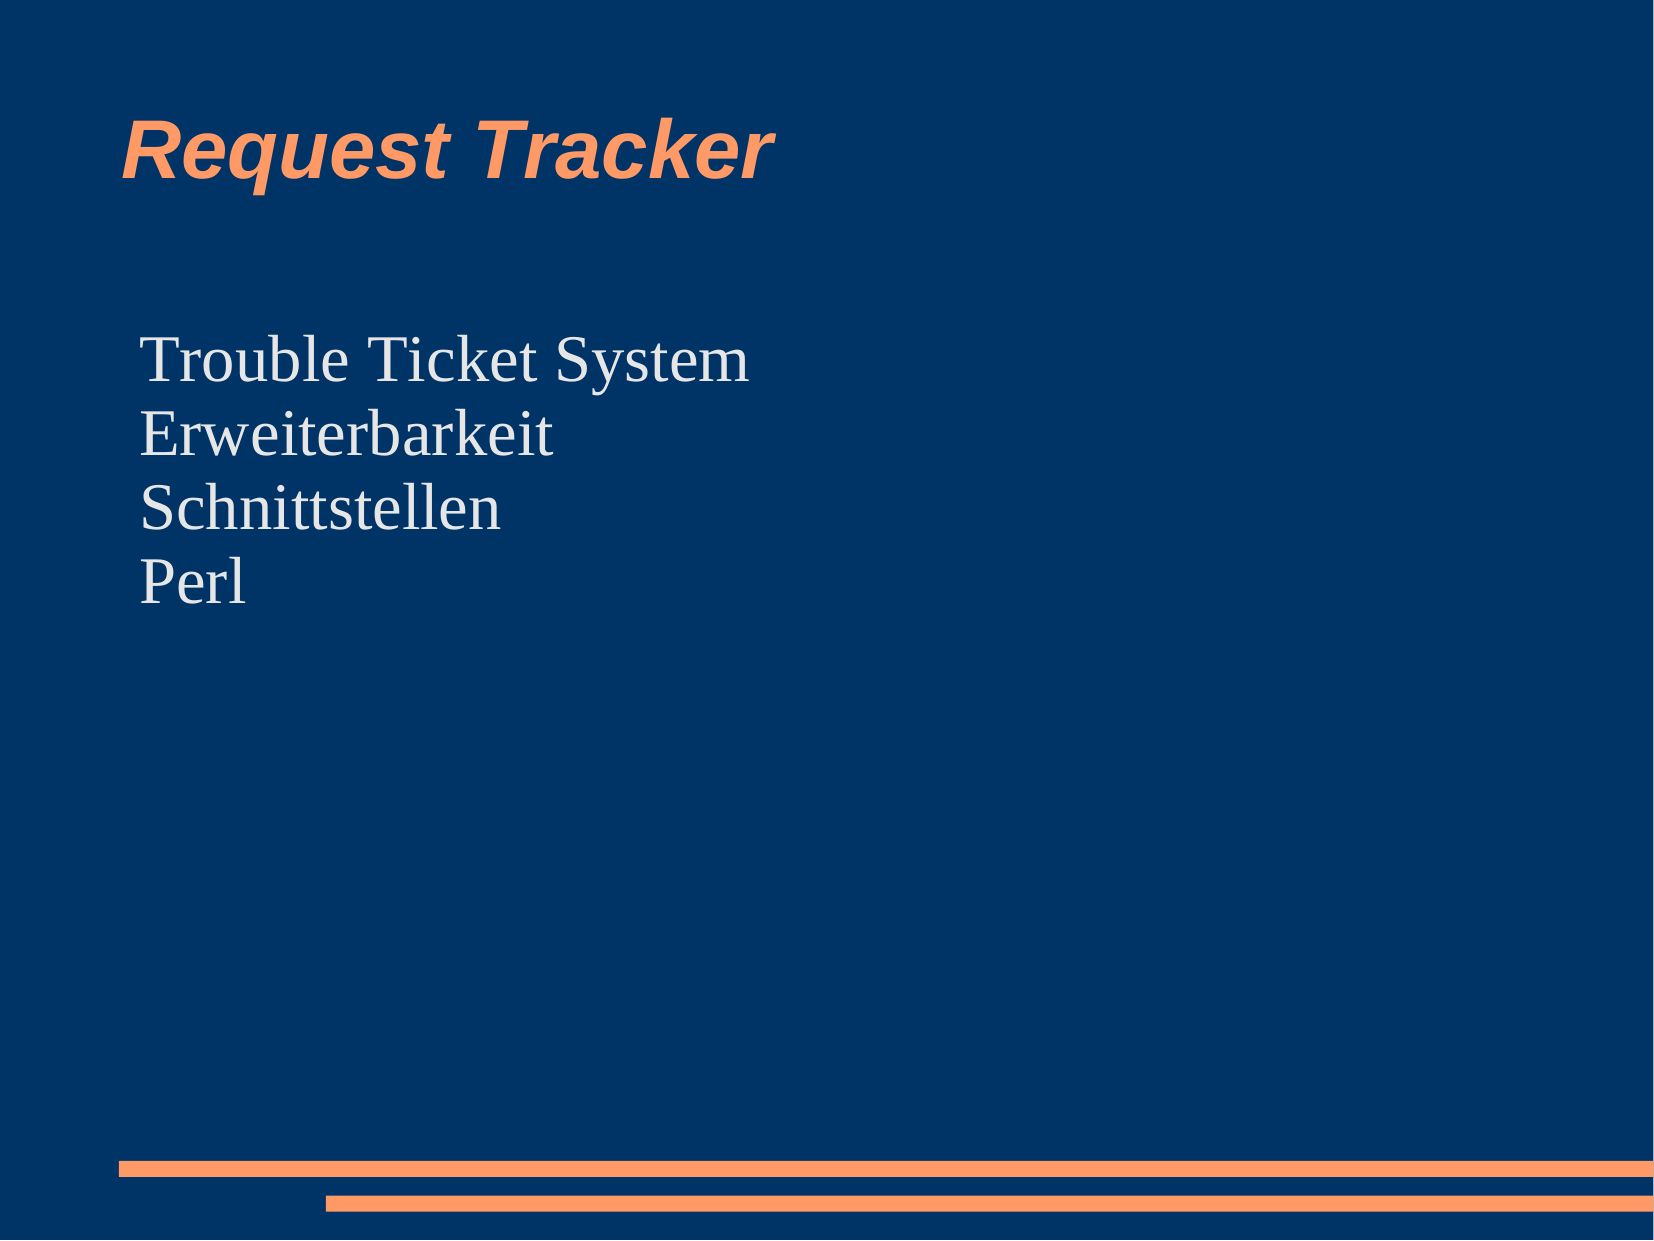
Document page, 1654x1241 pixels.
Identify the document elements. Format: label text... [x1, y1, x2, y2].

title Request Tracker [121, 46, 1534, 254]
list Trouble Ticket System Erweiterbarkeit Schnittstellen Perl [121, 322, 1561, 1133]
